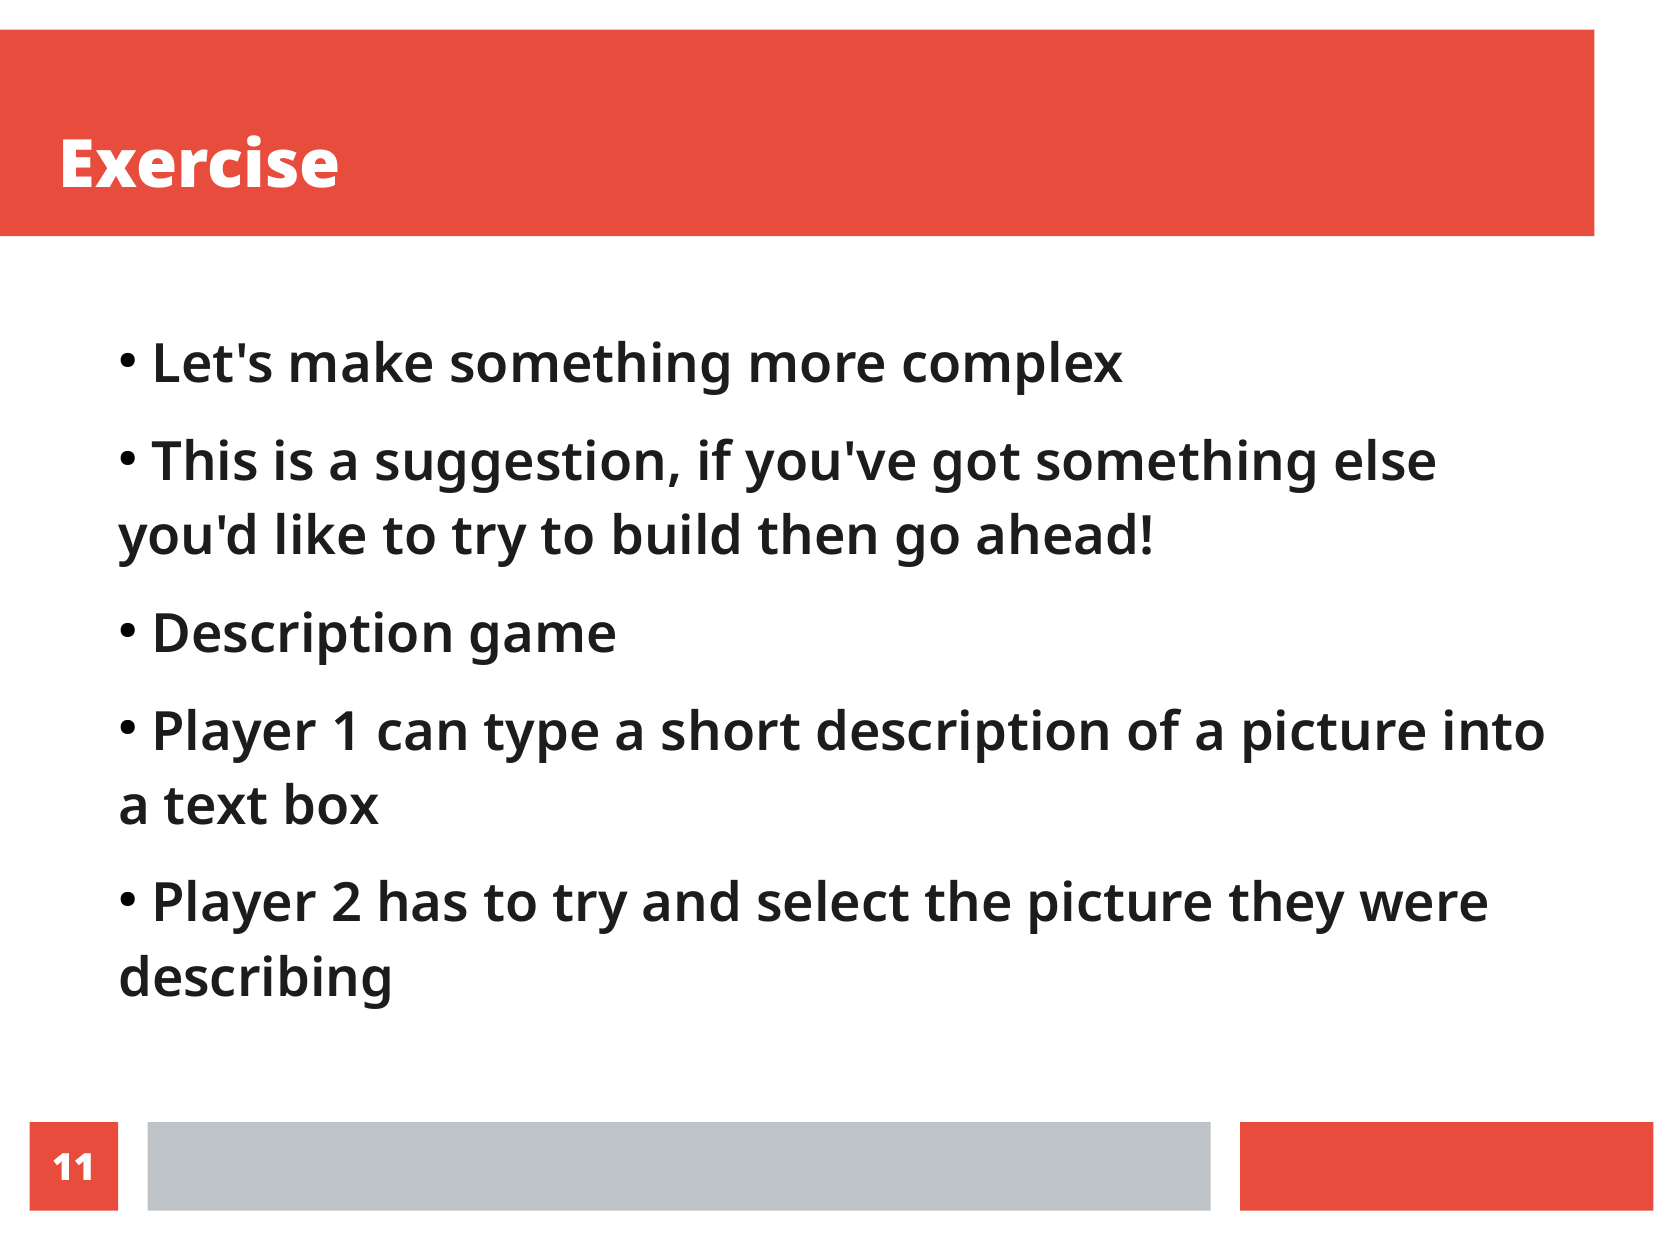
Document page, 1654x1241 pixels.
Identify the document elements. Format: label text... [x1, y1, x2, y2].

title Exercise [59, 59, 1595, 207]
list Let's make something more complex This is a suggestion, if you've got something else you'd like to try to build then go ahead! Description game Player 1 can type a short description of a picture into a text box Player 2 has to try and select the picture they were describing [59, 324, 1565, 1093]
